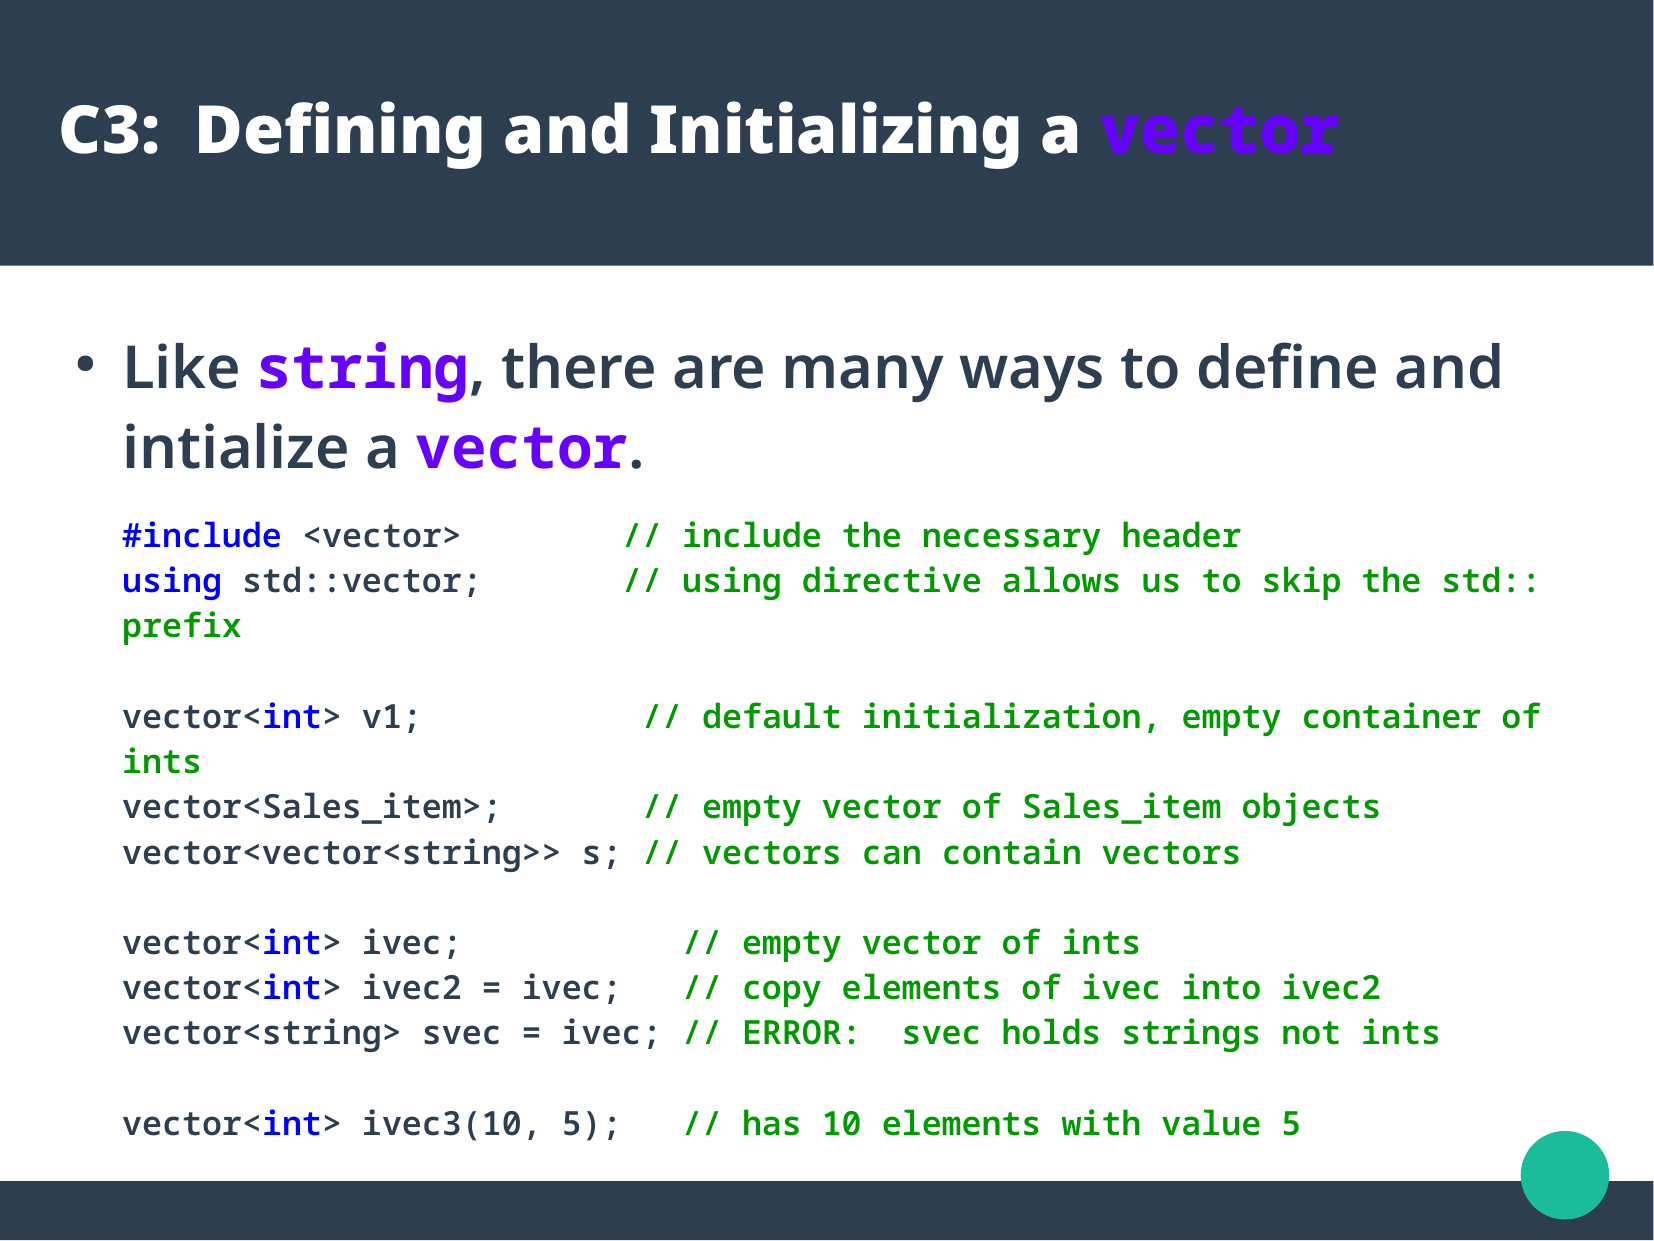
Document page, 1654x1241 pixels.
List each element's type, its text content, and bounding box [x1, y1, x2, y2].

title C3: Defining and Initializing a vector [59, 49, 1595, 207]
list Like string, there are many ways to define and intialize a vector. #include <vector> // include the necessary header using std::vector; // using directive allows us to skip the std:: prefix vector<int> v1; // default initialization, empty container of ints vector<Sales_item>; // empty vector of Sales_item objects vector<vector<string>> s; // vectors can contain vectors vector<int> ivec; // empty vector of ints vector<int> ivec2 = ivec; // copy elements of ivec into ivec2 vector<string> svec = ivec; // ERROR: svec holds strings not ints vector<int> ivec3(10, 5); // has 10 elements with value 5 [59, 324, 1595, 1152]
